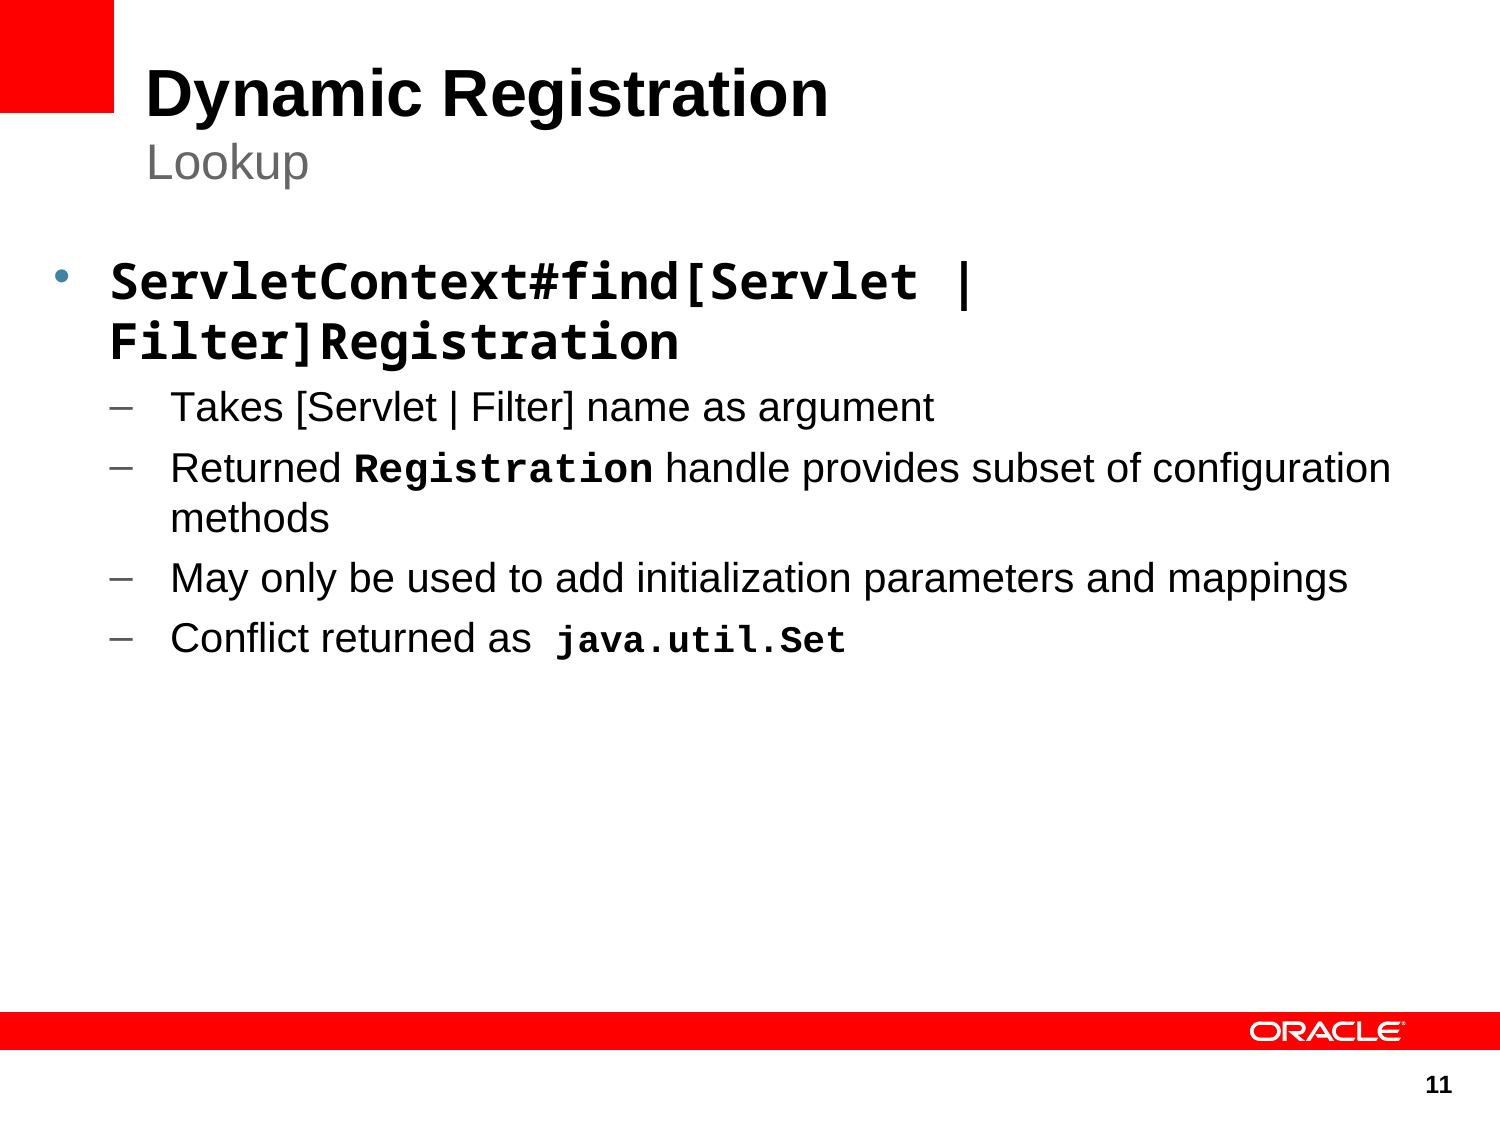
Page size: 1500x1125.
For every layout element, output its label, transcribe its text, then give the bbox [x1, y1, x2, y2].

picture [0, 0, 114, 113]
list ServletContext#find[Servlet |Filter]Registration Takes [Servlet | Filter] name as argument Returned Registration handle provides subset of configuration methods May only be used to add initialization parameters and mappings Conflict returned as java.util.Set [53, 249, 1447, 952]
title Dynamic Registration Lookup [145, 49, 1390, 205]
picture [0, 1012, 1500, 1050]
